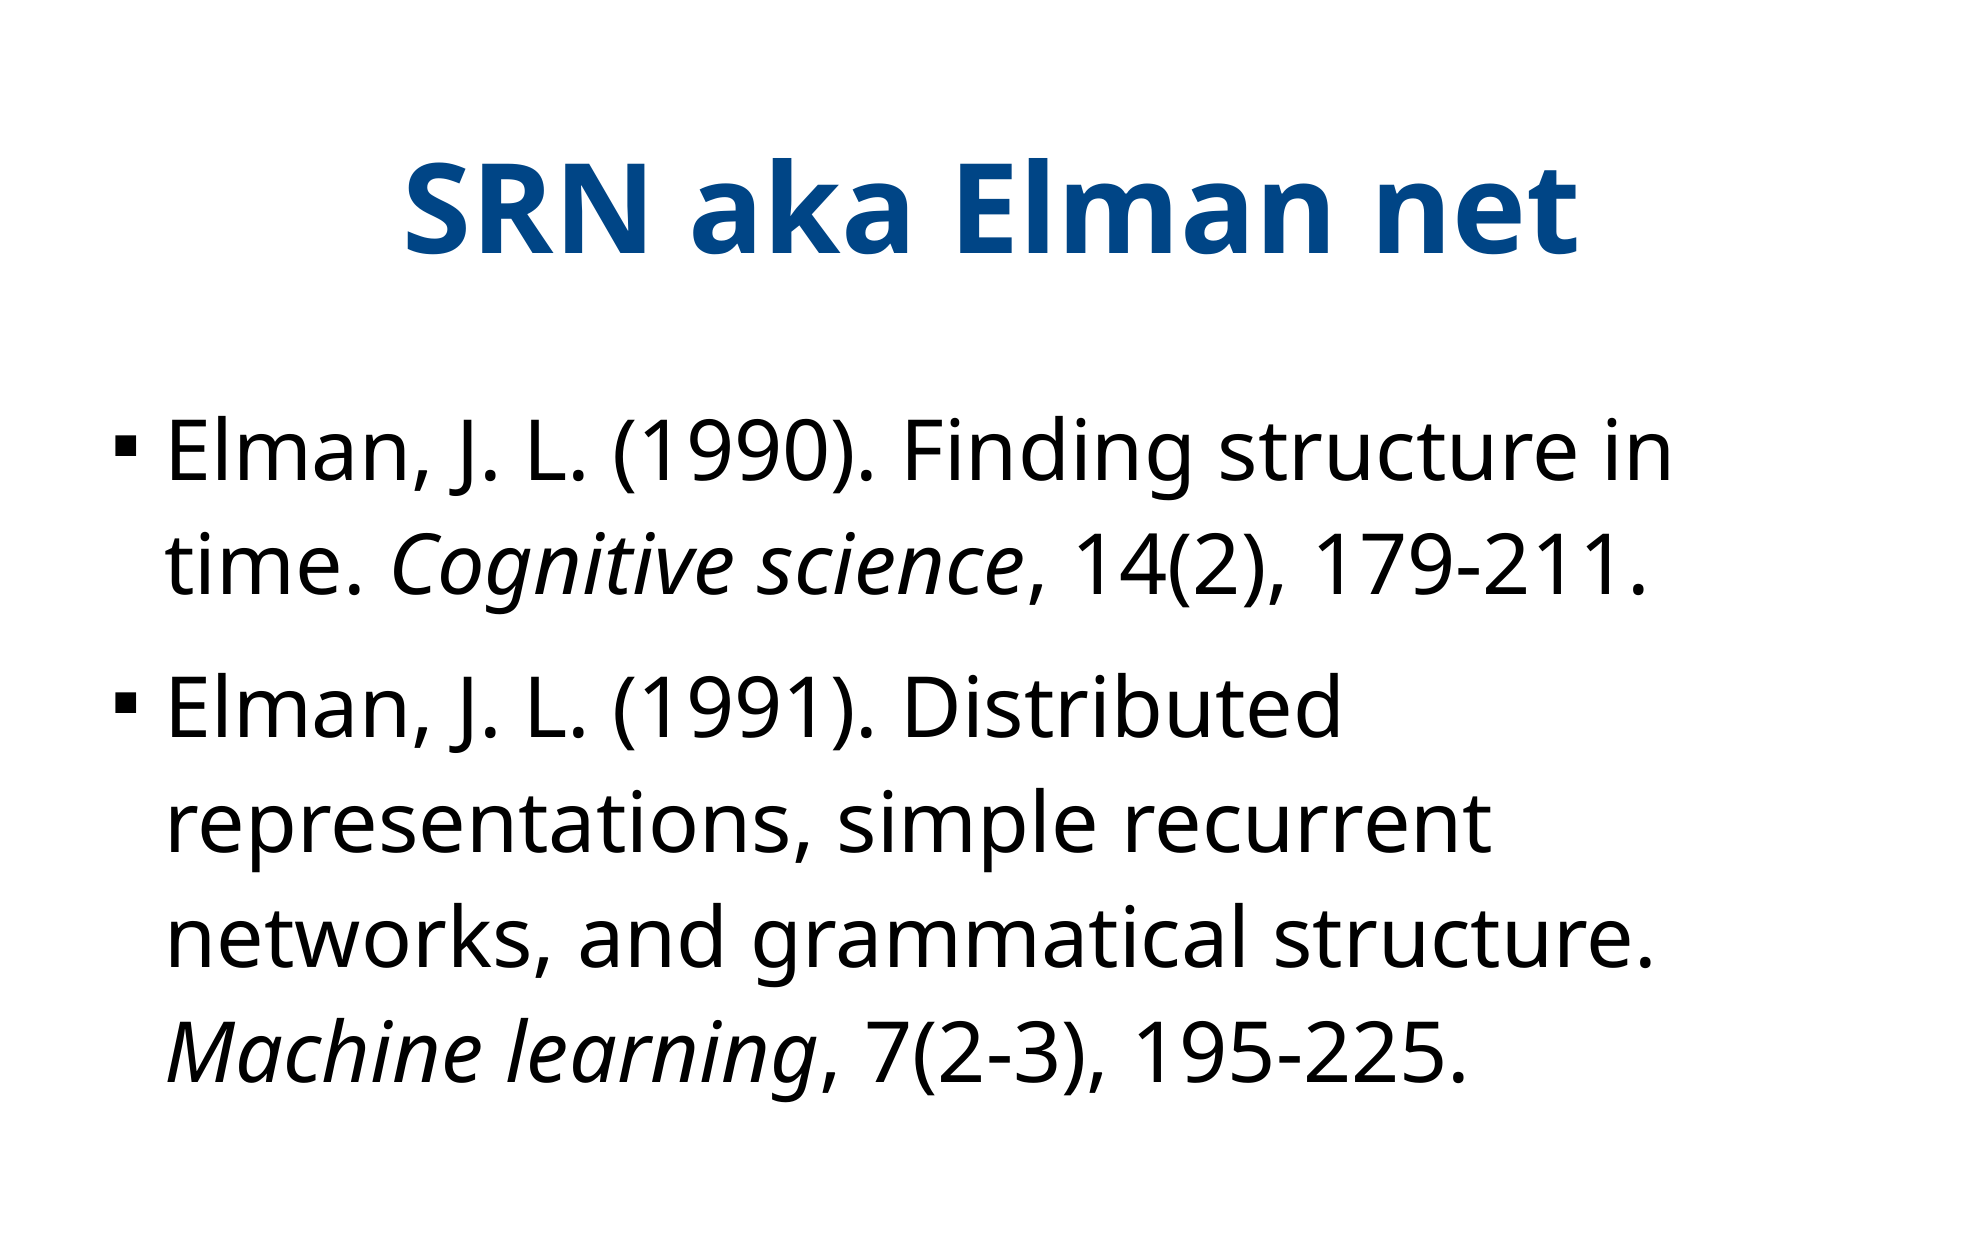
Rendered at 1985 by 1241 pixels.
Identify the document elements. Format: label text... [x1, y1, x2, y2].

list Elman, J. L. (1990). Finding structure in time. Cognitive science, 14(2), 179-211. Elman, J. L. (1991). Distributed representations, simple recurrent networks, and grammatical structure. Machine learning, 7(2-3), 195-225. [99, 389, 1846, 1110]
title SRN aka Elman net [99, 49, 1885, 360]
